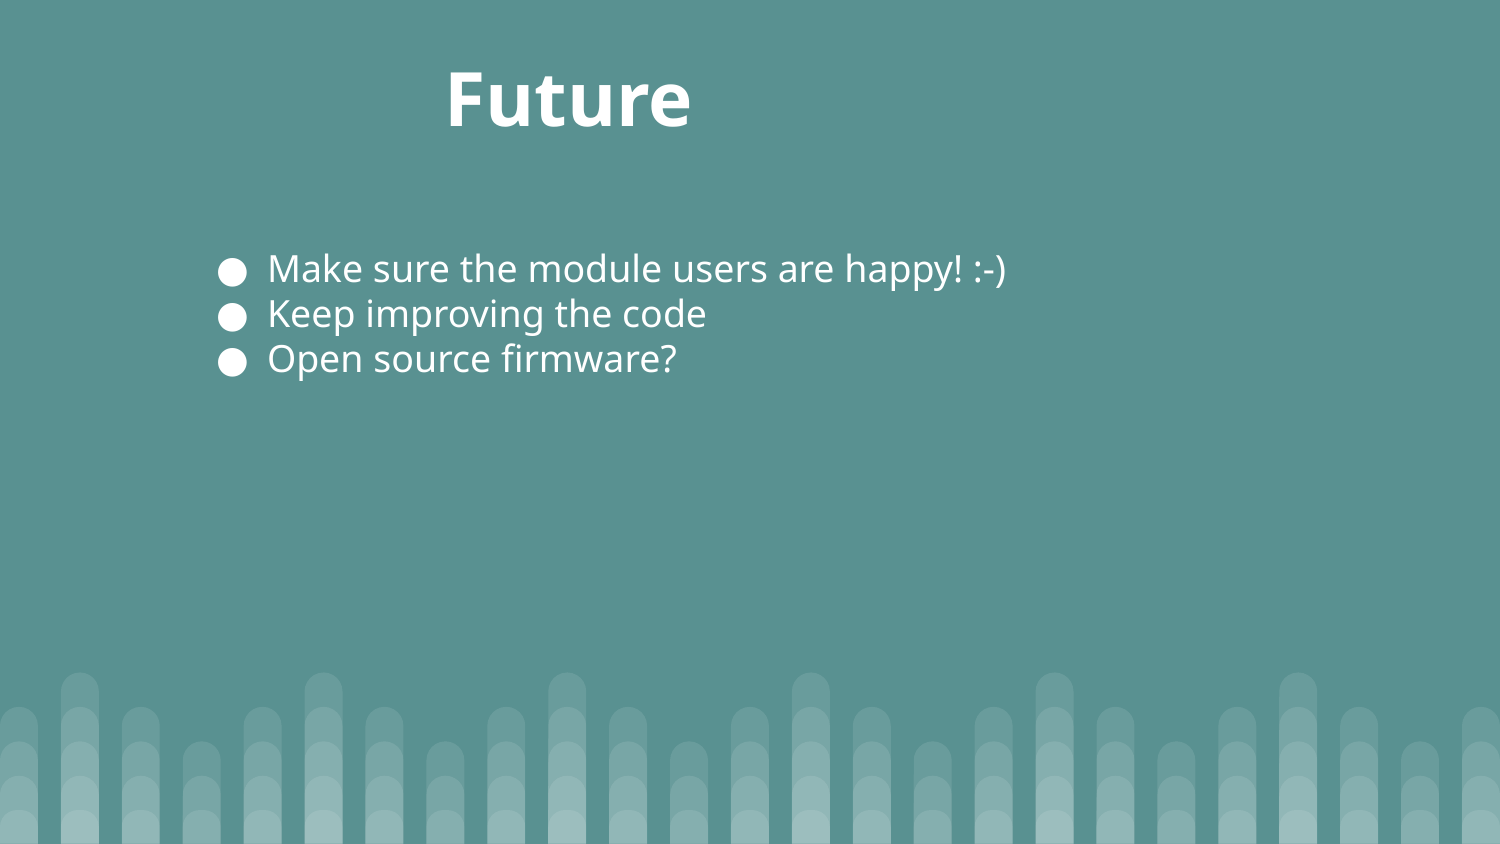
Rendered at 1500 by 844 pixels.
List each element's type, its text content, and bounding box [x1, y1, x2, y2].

list Make sure the module users are happy! :-) Keep improving the code Open source firmware? [177, 230, 1469, 677]
title Future [429, 15, 1198, 177]
